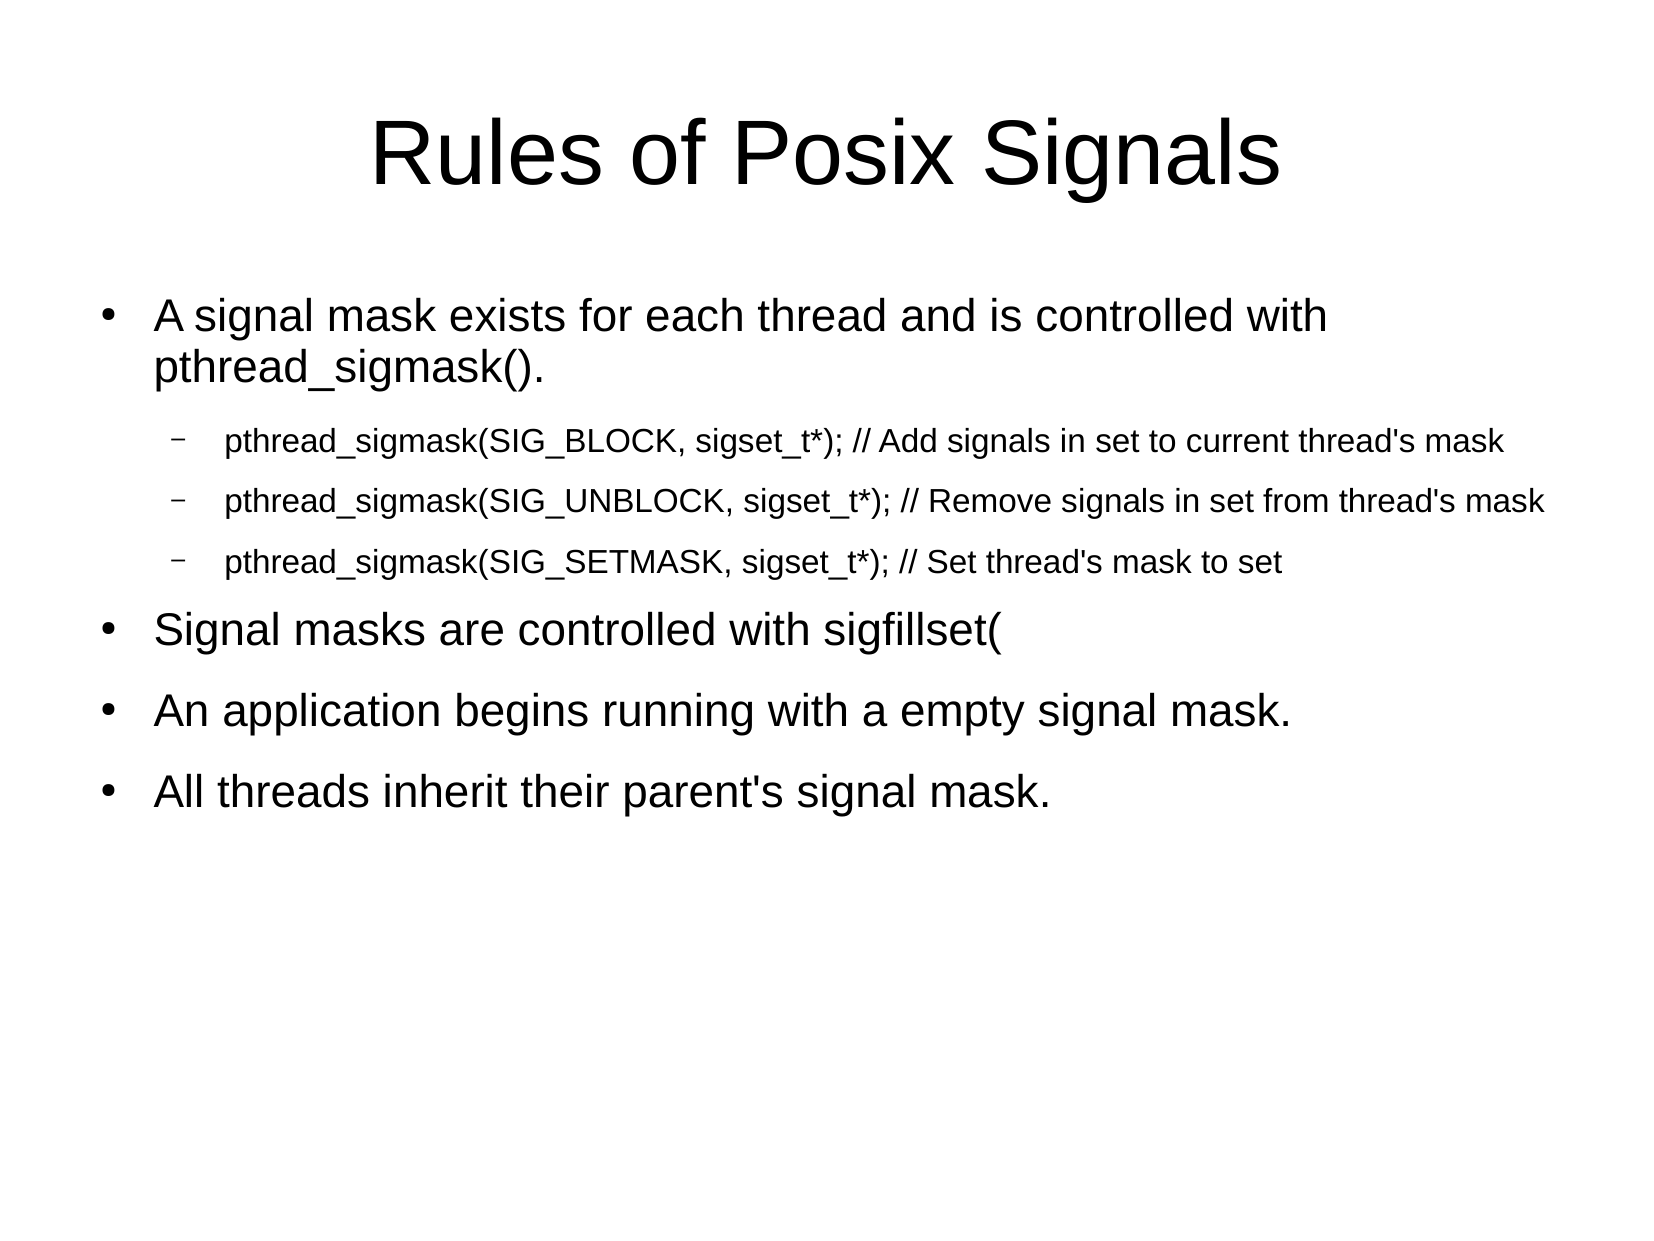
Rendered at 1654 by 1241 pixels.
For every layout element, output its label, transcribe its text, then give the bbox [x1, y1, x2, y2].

list A signal mask exists for each thread and is controlled with pthread_sigmask(). pthread_sigmask(SIG_BLOCK, sigset_t*); // Add signals in set to current thread's mask pthread_sigmask(SIG_UNBLOCK, sigset_t*); // Remove signals in set from thread's mask pthread_sigmask(SIG_SETMASK, sigset_t*); // Set thread's mask to set Signal masks are controlled with sigfillset( An application begins running with a empty signal mask. All threads inherit their parent's signal mask. [82, 290, 1571, 1010]
title Rules of Posix Signals [82, 49, 1571, 257]
